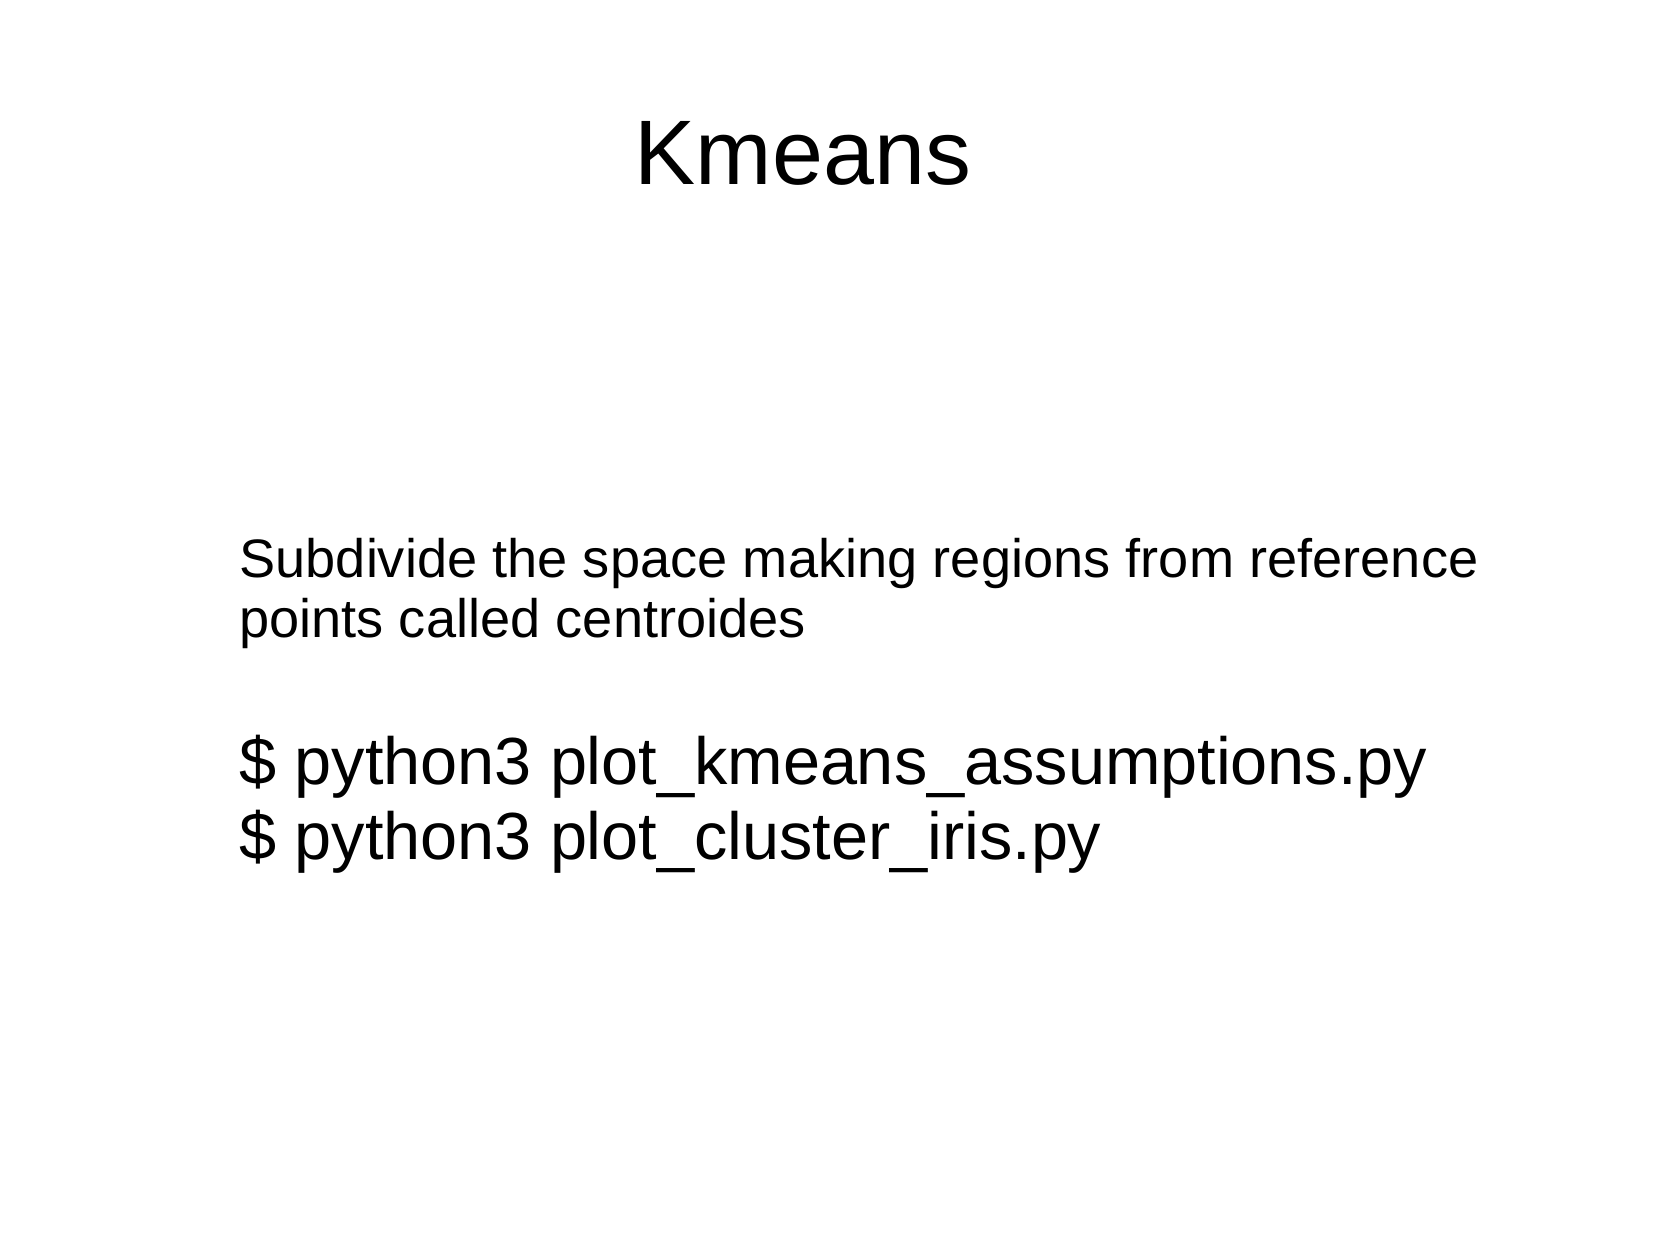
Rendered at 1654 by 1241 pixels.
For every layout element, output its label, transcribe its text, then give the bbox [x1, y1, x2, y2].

text_box Subdivide the space making regions from reference points called centroides $ python3 plot_kmeans_assumptions.py $ python3 plot_cluster_iris.py [224, 520, 1524, 956]
title Kmeans [59, 49, 1548, 257]
